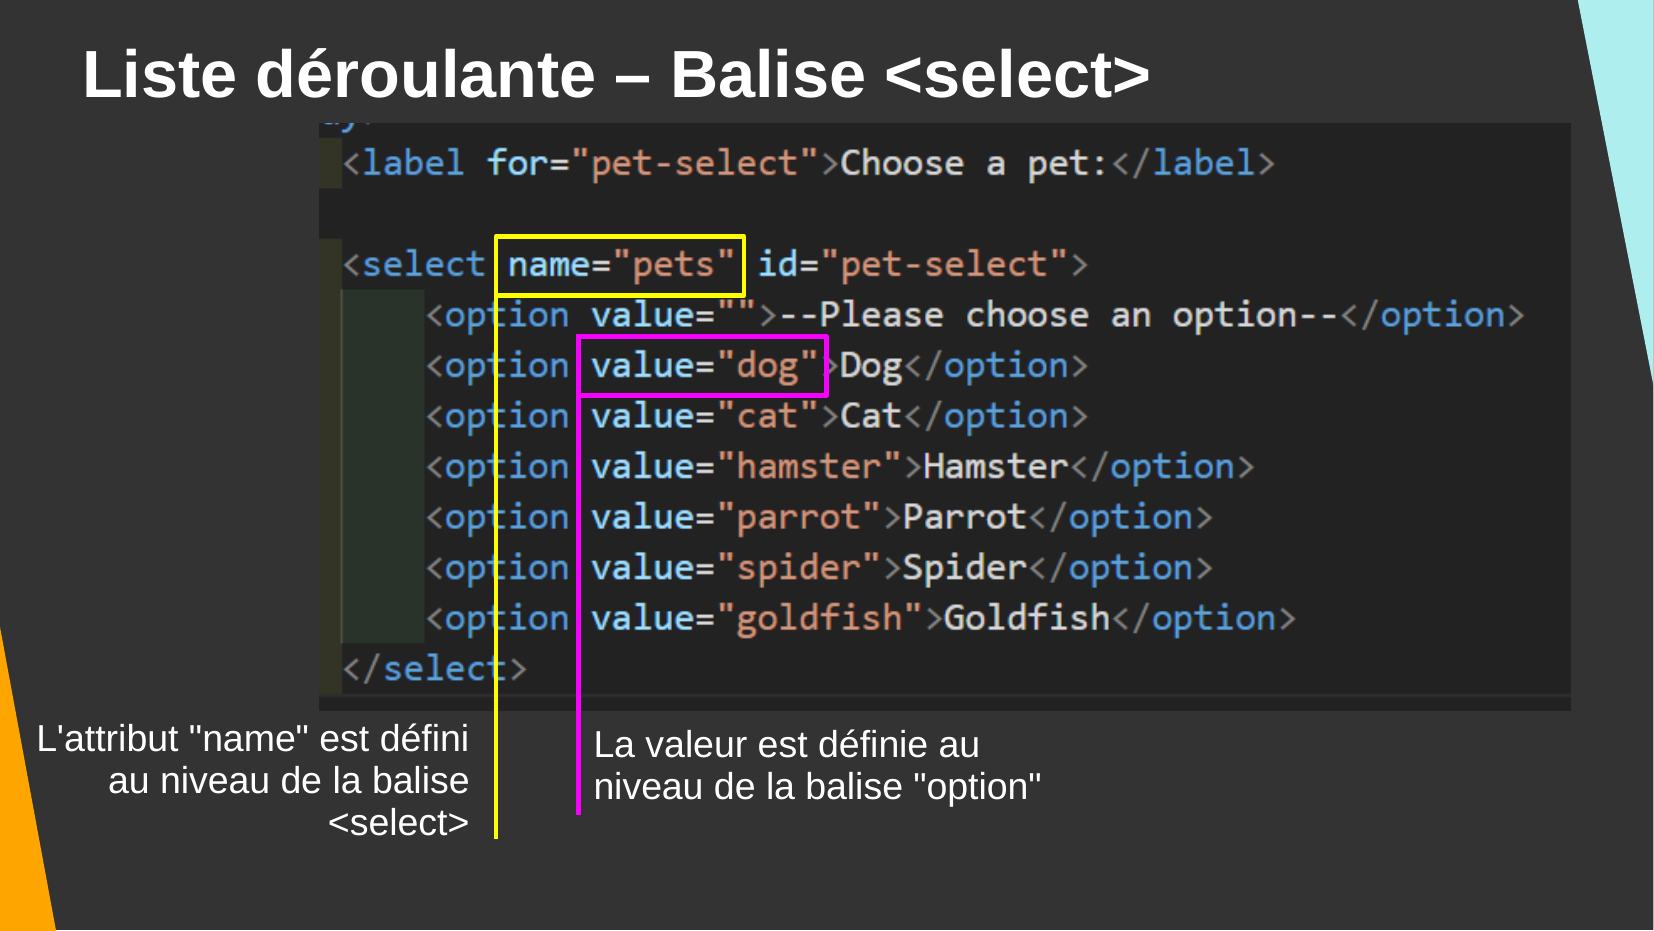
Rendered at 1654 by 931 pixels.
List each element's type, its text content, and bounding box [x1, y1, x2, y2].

picture [581, 339, 824, 393]
text_box [1577, 0, 1654, 389]
text_box L'attribut "name" est défini au niveau de la balise <select> [11, 710, 485, 851]
picture [498, 239, 742, 293]
text_box [0, 627, 57, 931]
title Liste déroulante – Balise <select> [82, 37, 1571, 114]
text_box La valeur est définie au niveau de la balise "option" [578, 715, 1099, 815]
picture [319, 123, 1571, 711]
